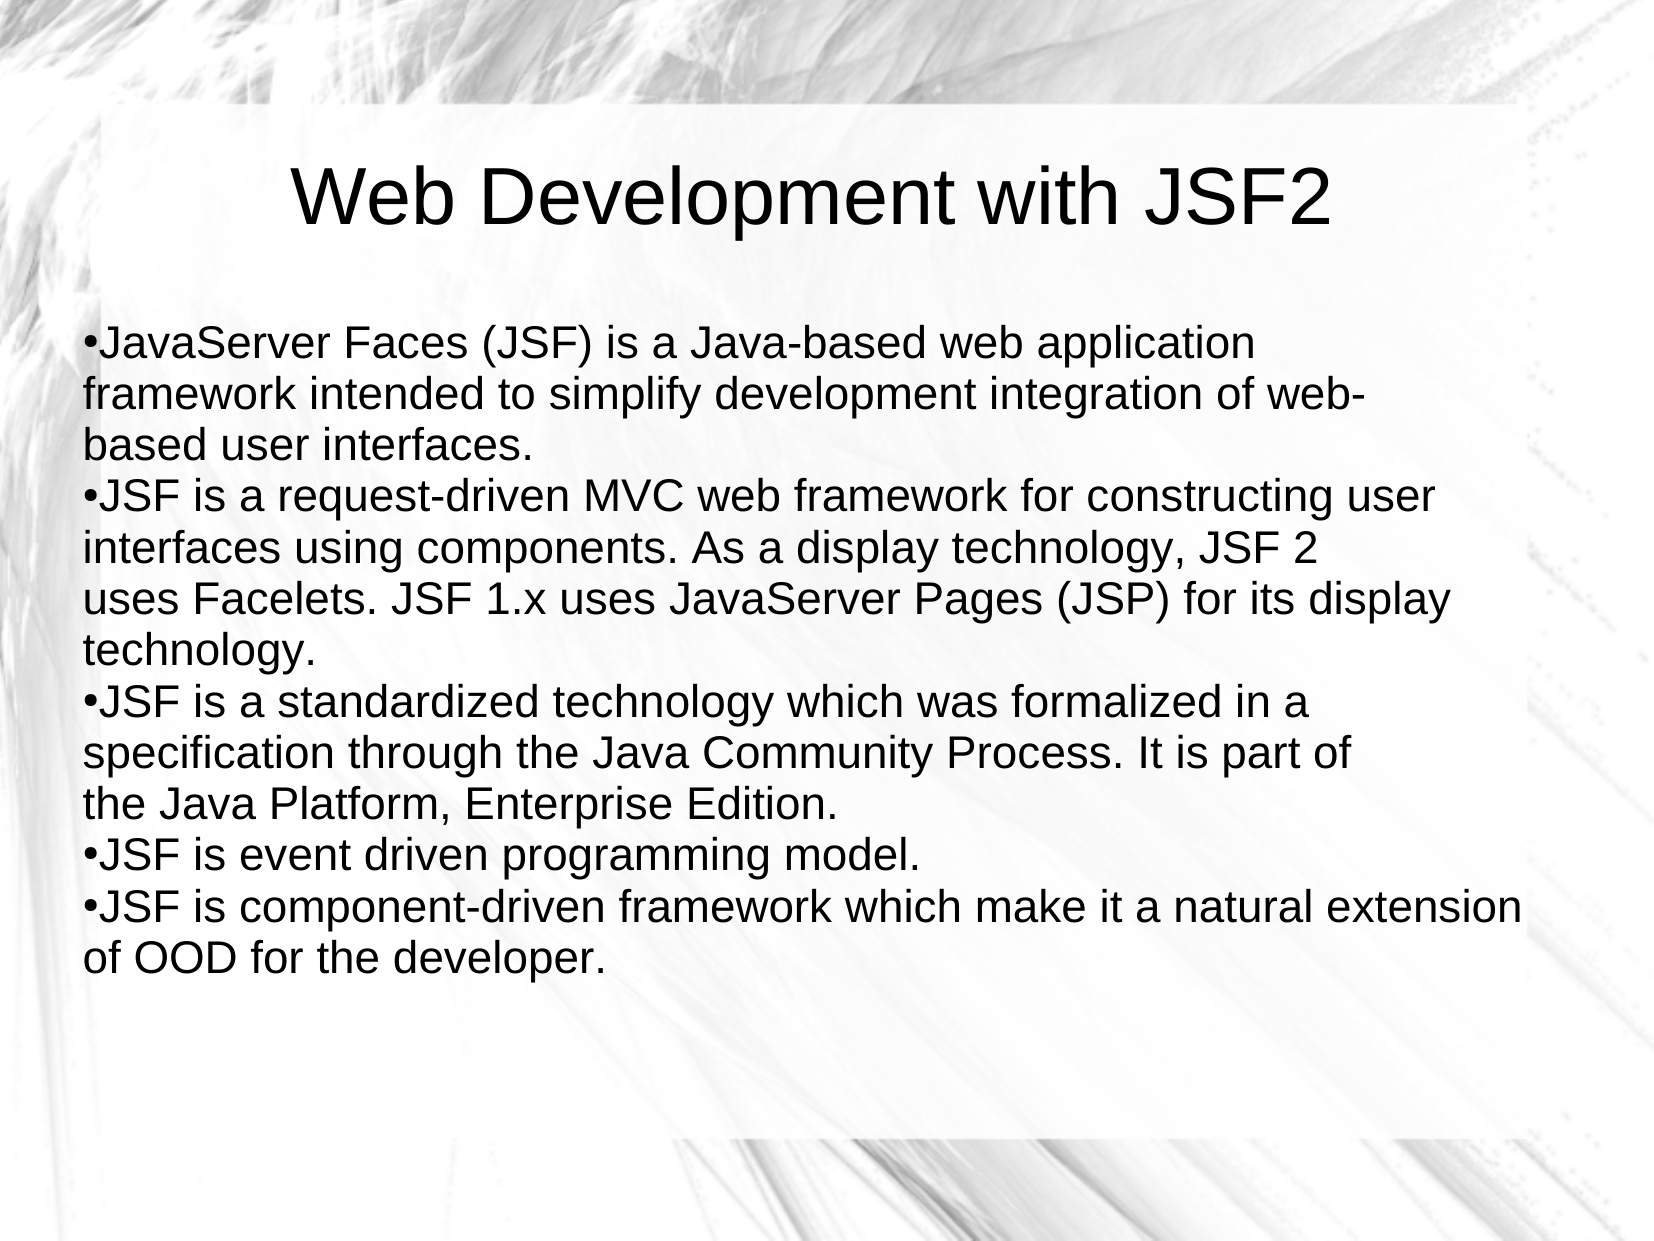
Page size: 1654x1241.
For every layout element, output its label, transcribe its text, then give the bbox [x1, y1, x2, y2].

title Web Development with JSF2 [118, 112, 1506, 281]
subtitle JavaServer Faces (JSF) is a Java-based web application framework intended to simplify development integration of web-based user interfaces. JSF is a request-driven MVC web framework for constructing user interfaces using components. As a display technology, JSF 2 uses Facelets. JSF 1.x uses JavaServer Pages (JSP) for its display technology. JSF is a standardized technology which was formalized in a specification through the Java Community Process. It is part of the Java Platform, Enterprise Edition. JSF is event driven programming model. JSF is component-driven framework which make it a natural extension of OOD for the developer. [82, 290, 1538, 1010]
picture [0, 0, 1654, 1241]
